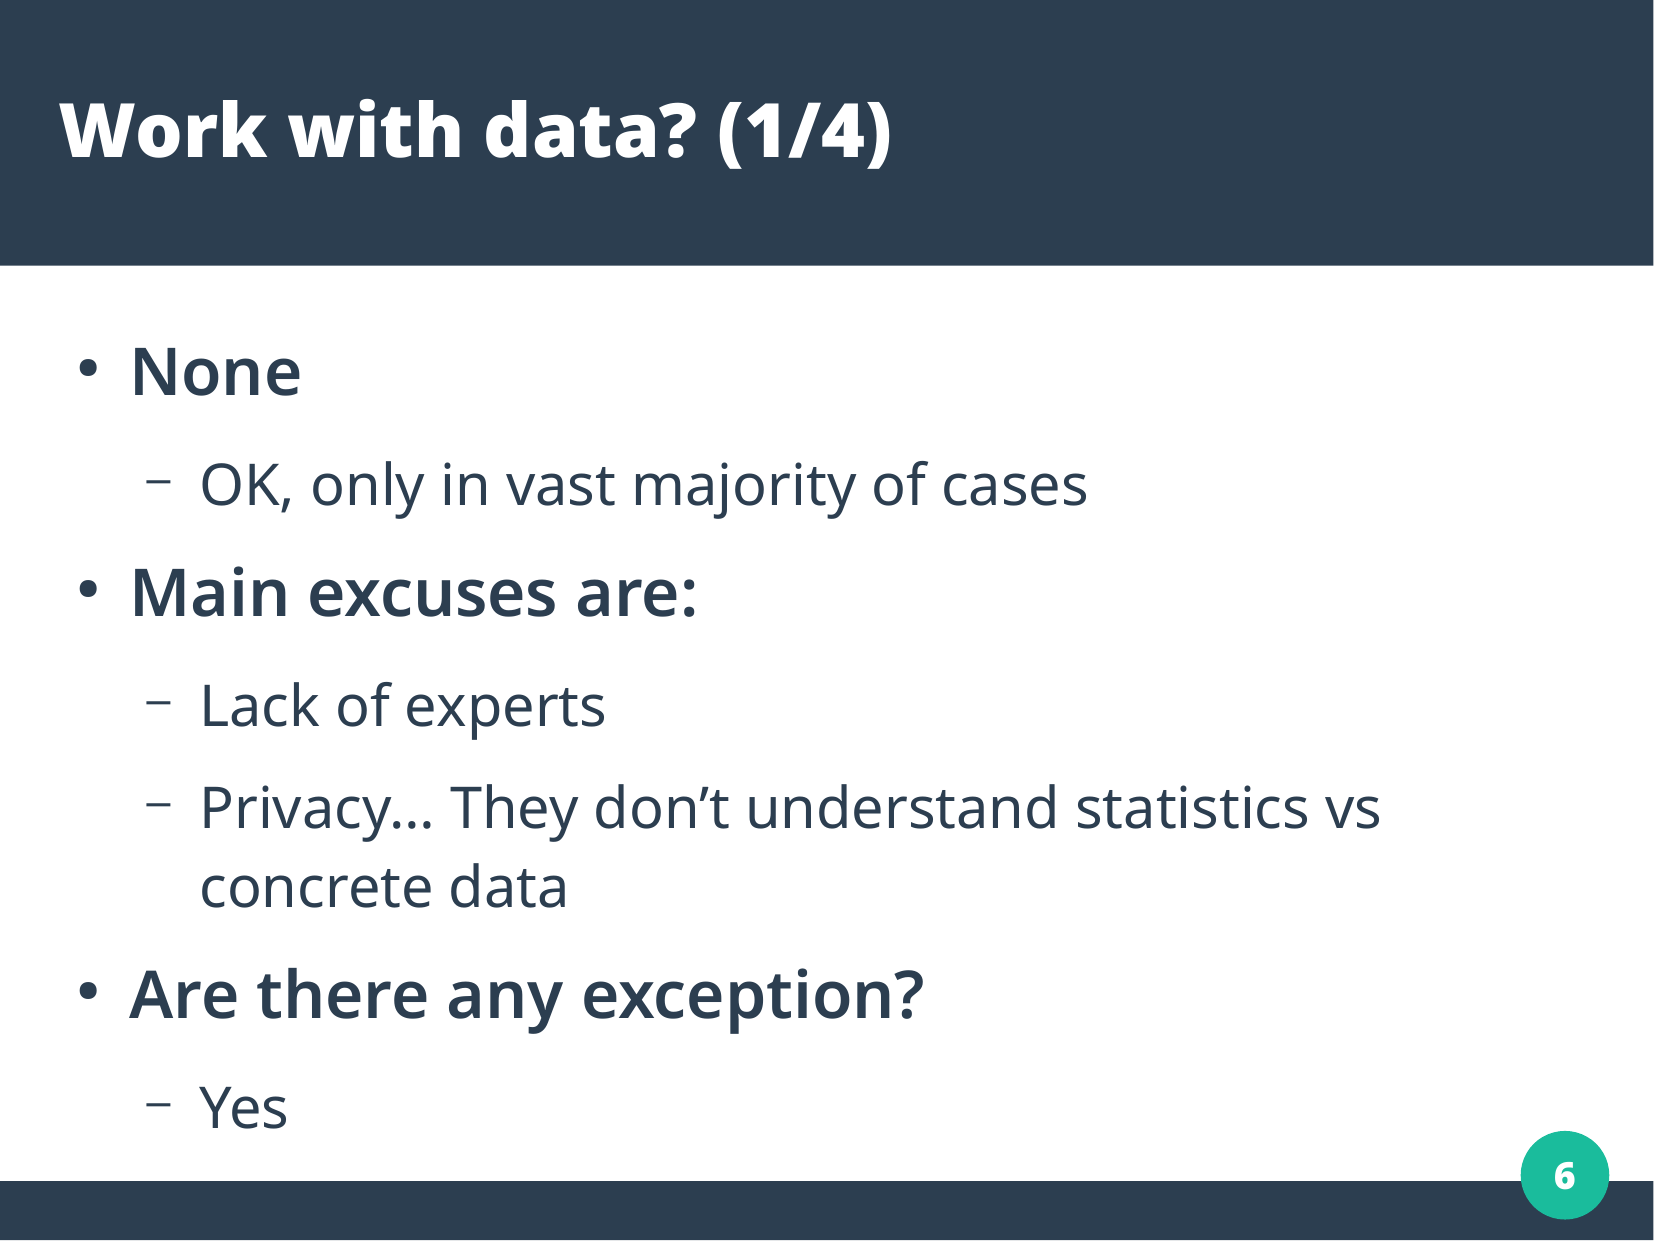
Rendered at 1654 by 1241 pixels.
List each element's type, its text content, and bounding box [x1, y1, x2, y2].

list None OK, only in vast majority of cases Main excuses are: Lack of experts Privacy… They don’t understand statistics vs concrete data Are there any exception? Yes [59, 324, 1595, 1152]
title Work with data? (1/4) [59, 49, 1595, 207]
